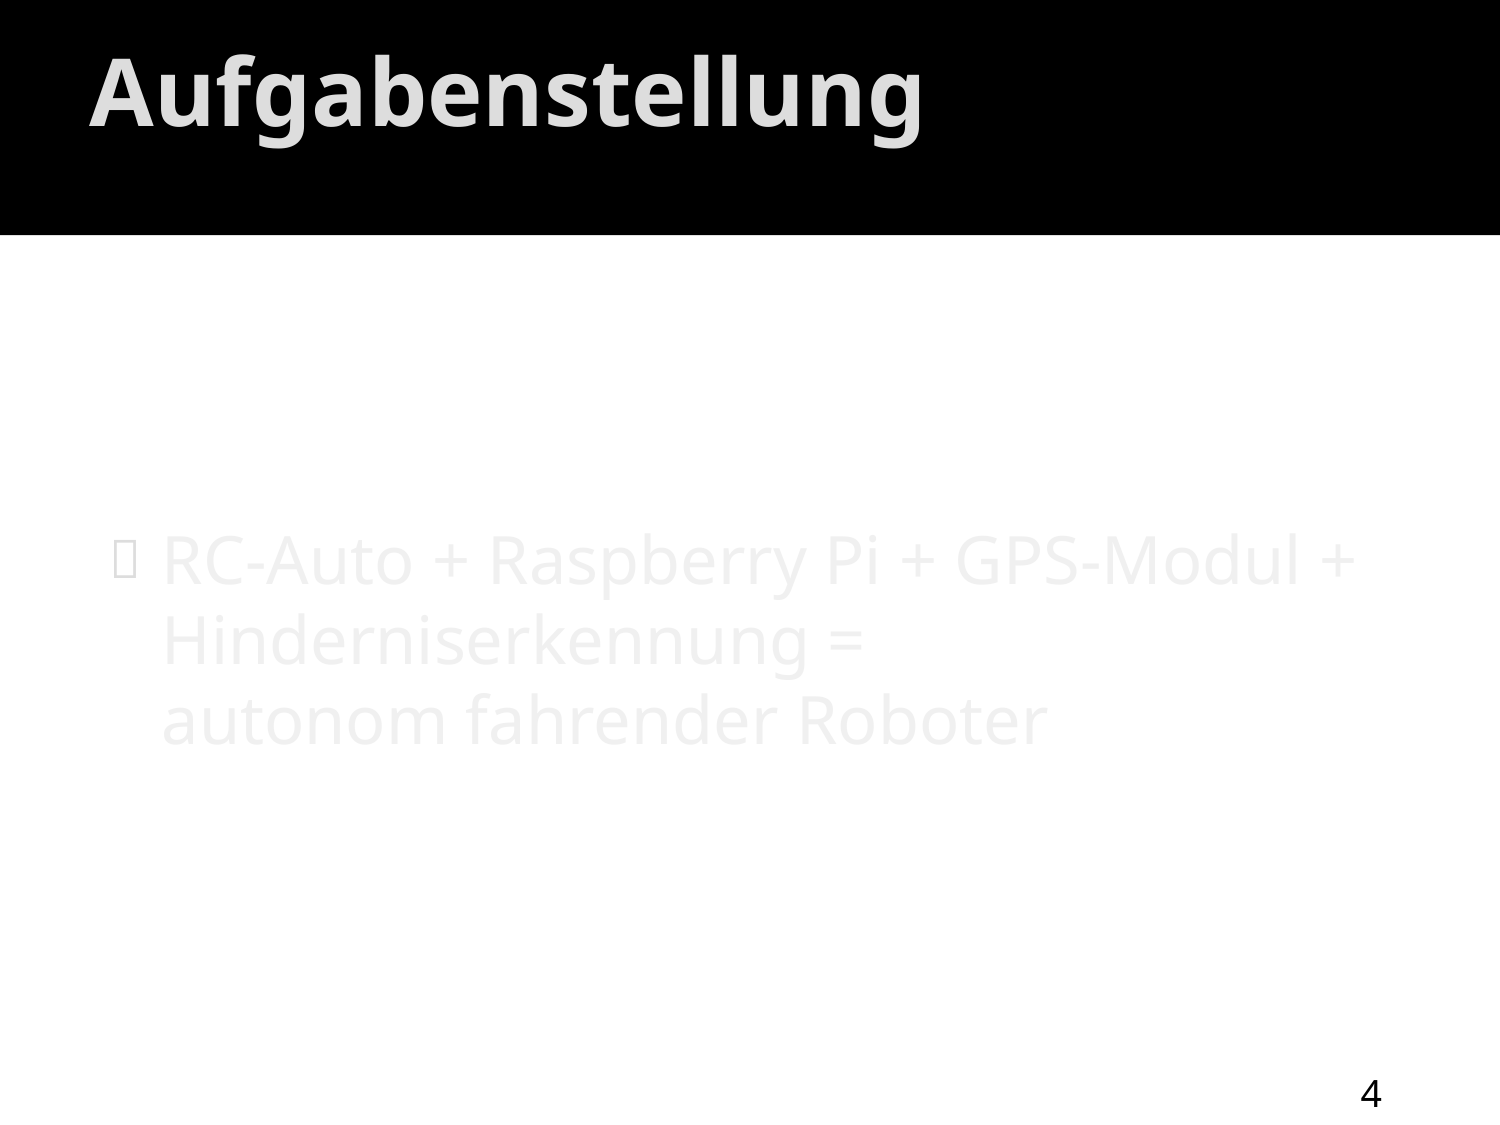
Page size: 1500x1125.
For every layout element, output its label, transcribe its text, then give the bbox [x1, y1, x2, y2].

slide_number <Nummer> [1345, 1062, 1467, 1108]
title Aufgabenstellung [75, 25, 1425, 231]
list RC-Auto + Raspberry Pi + GPS-Modul + Hinderniserkennung = autonom fahrender Roboter [75, 291, 1425, 1050]
